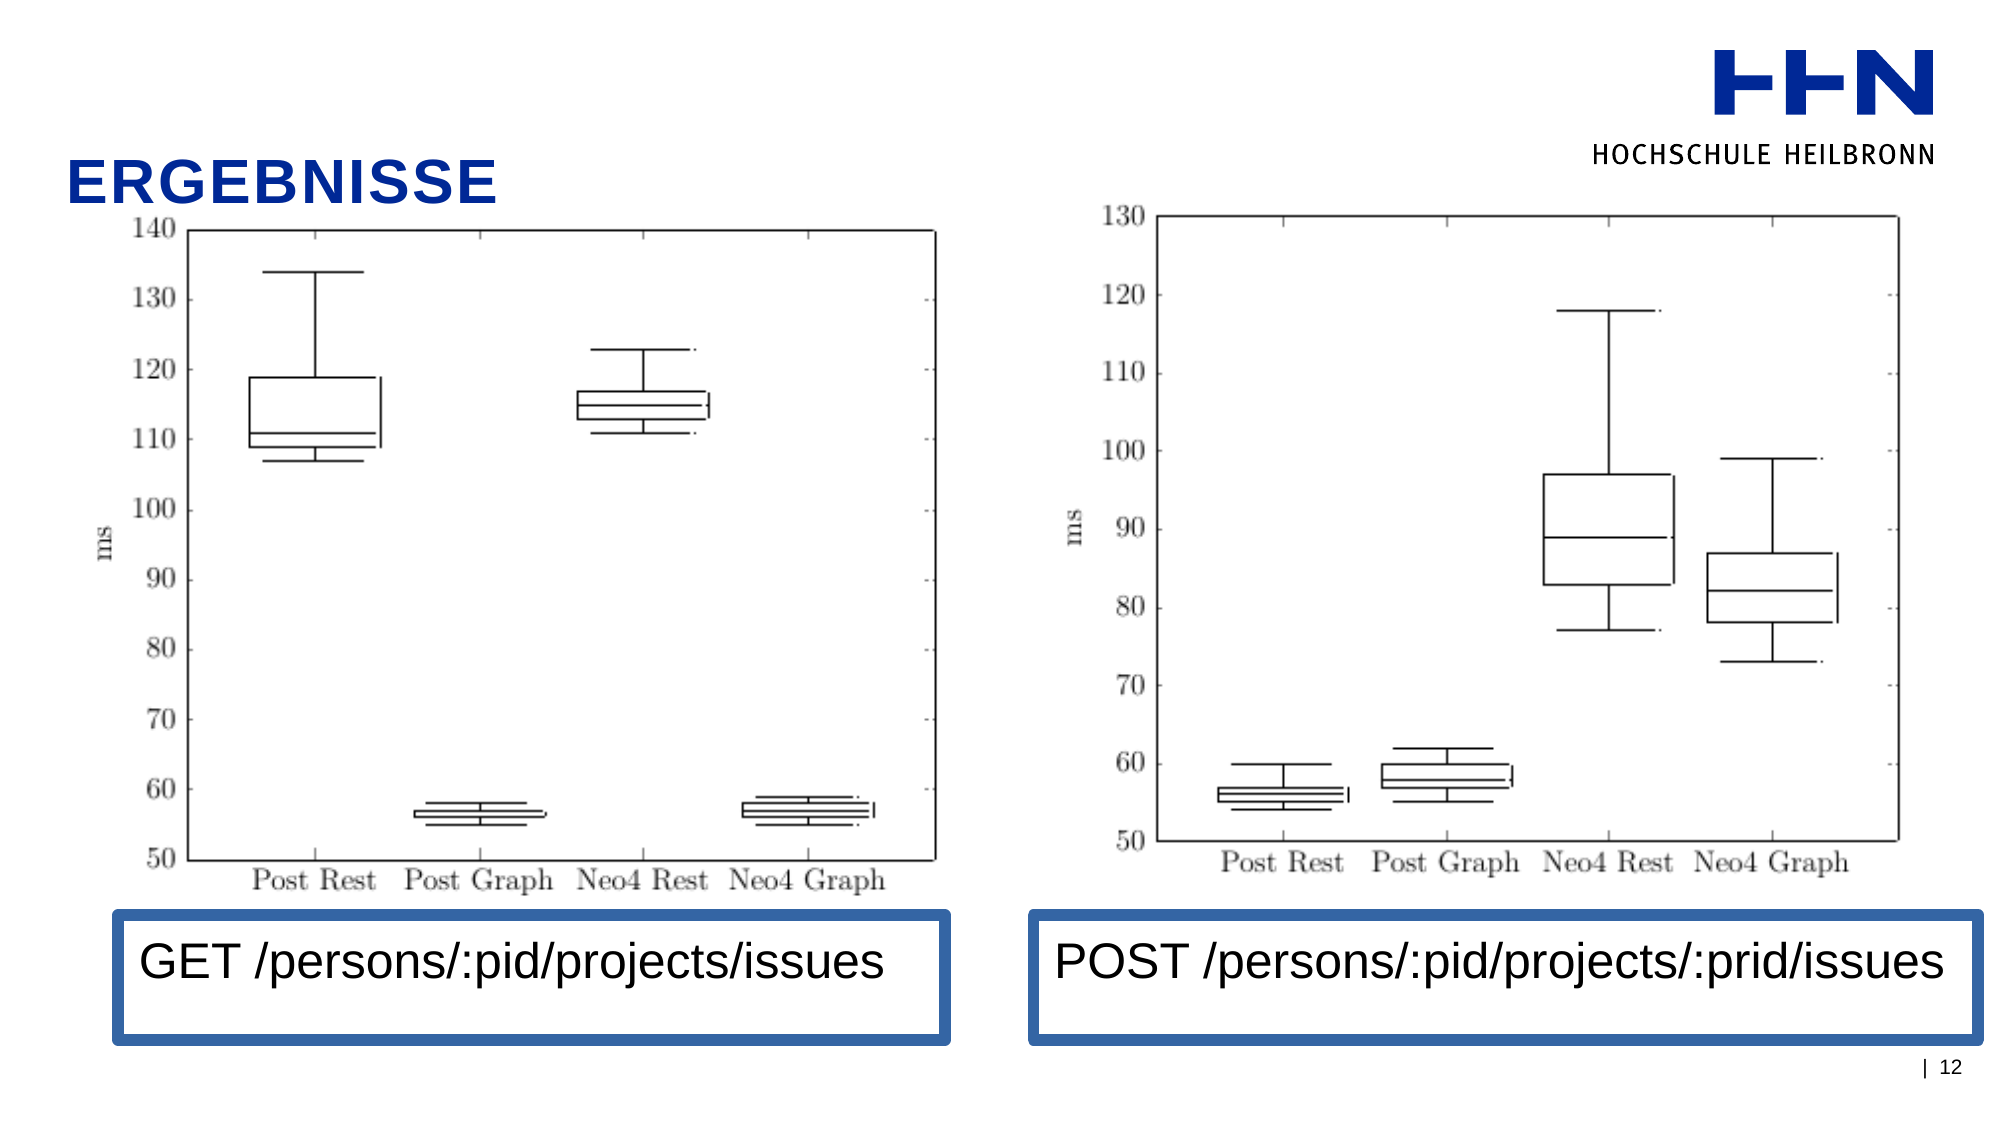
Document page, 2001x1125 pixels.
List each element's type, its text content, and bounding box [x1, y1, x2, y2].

picture [88, 206, 953, 899]
text_box | <Foliennummer> [1624, 1054, 1963, 1093]
text_box POST /persons/:pid/projects/:prid/issues [1033, 915, 1979, 1040]
text_box GET /persons/:pid/projects/issues [118, 915, 945, 1040]
title Ergebnisse [66, 147, 1933, 290]
picture [1062, 188, 1920, 886]
